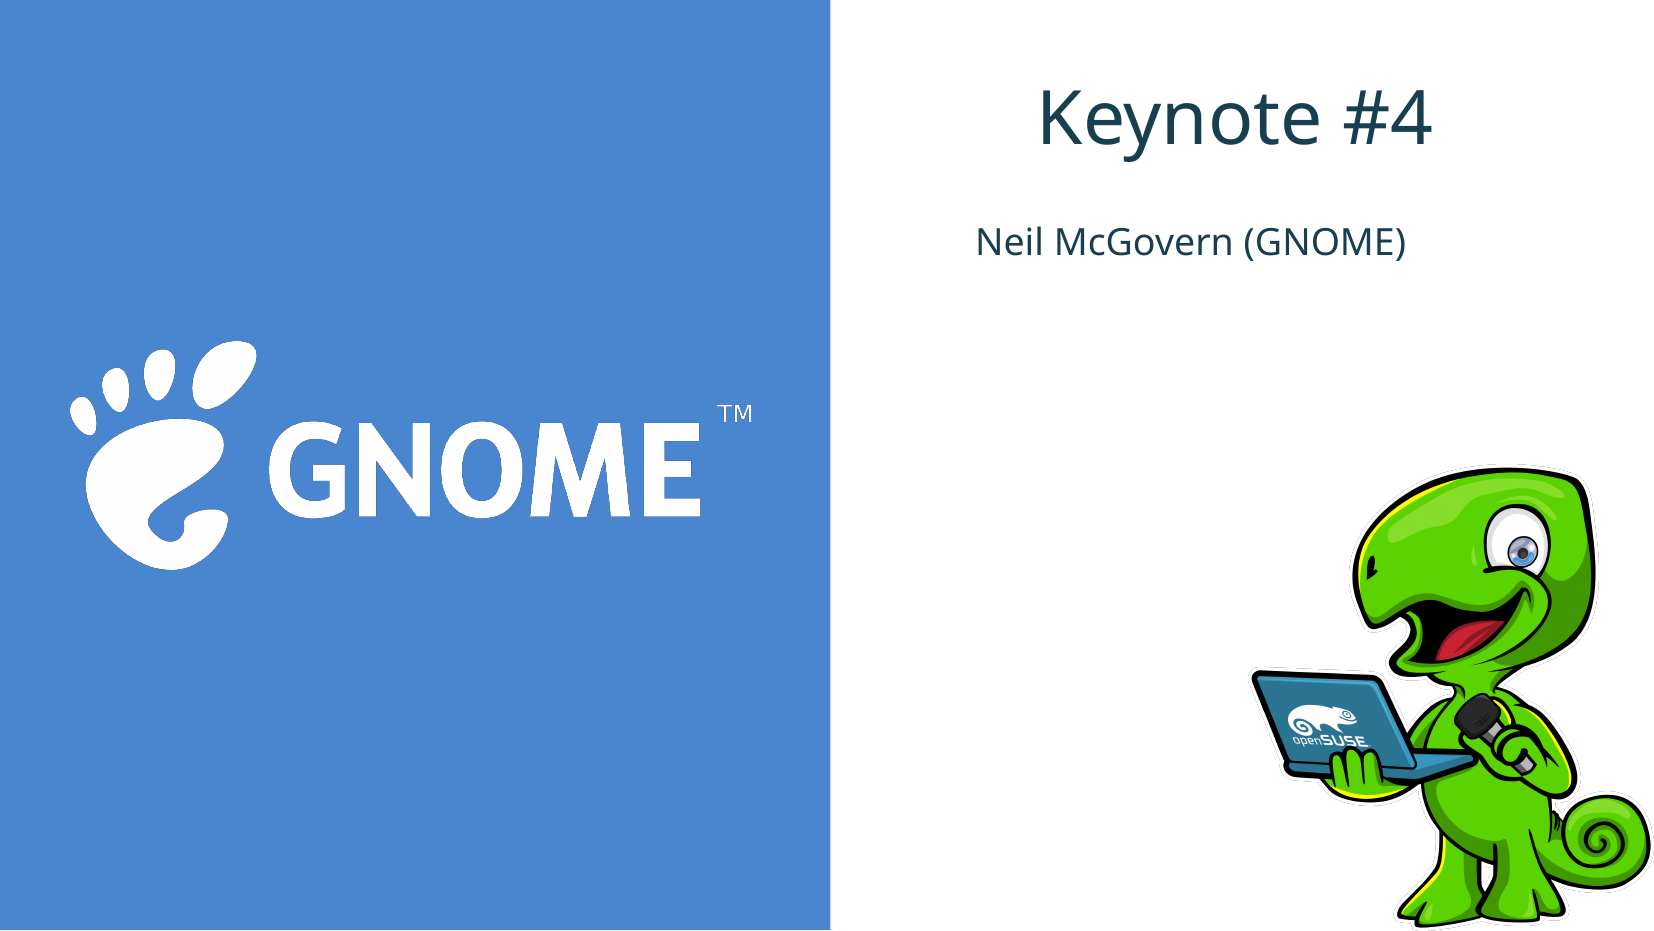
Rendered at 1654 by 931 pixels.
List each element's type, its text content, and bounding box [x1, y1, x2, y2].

text_box Keynote #4 [900, 37, 1571, 193]
text_box Neil McGovern (GNOME) [900, 217, 1571, 757]
picture [70, 341, 751, 570]
text_box [0, 0, 831, 931]
picture [1248, 464, 1654, 931]
